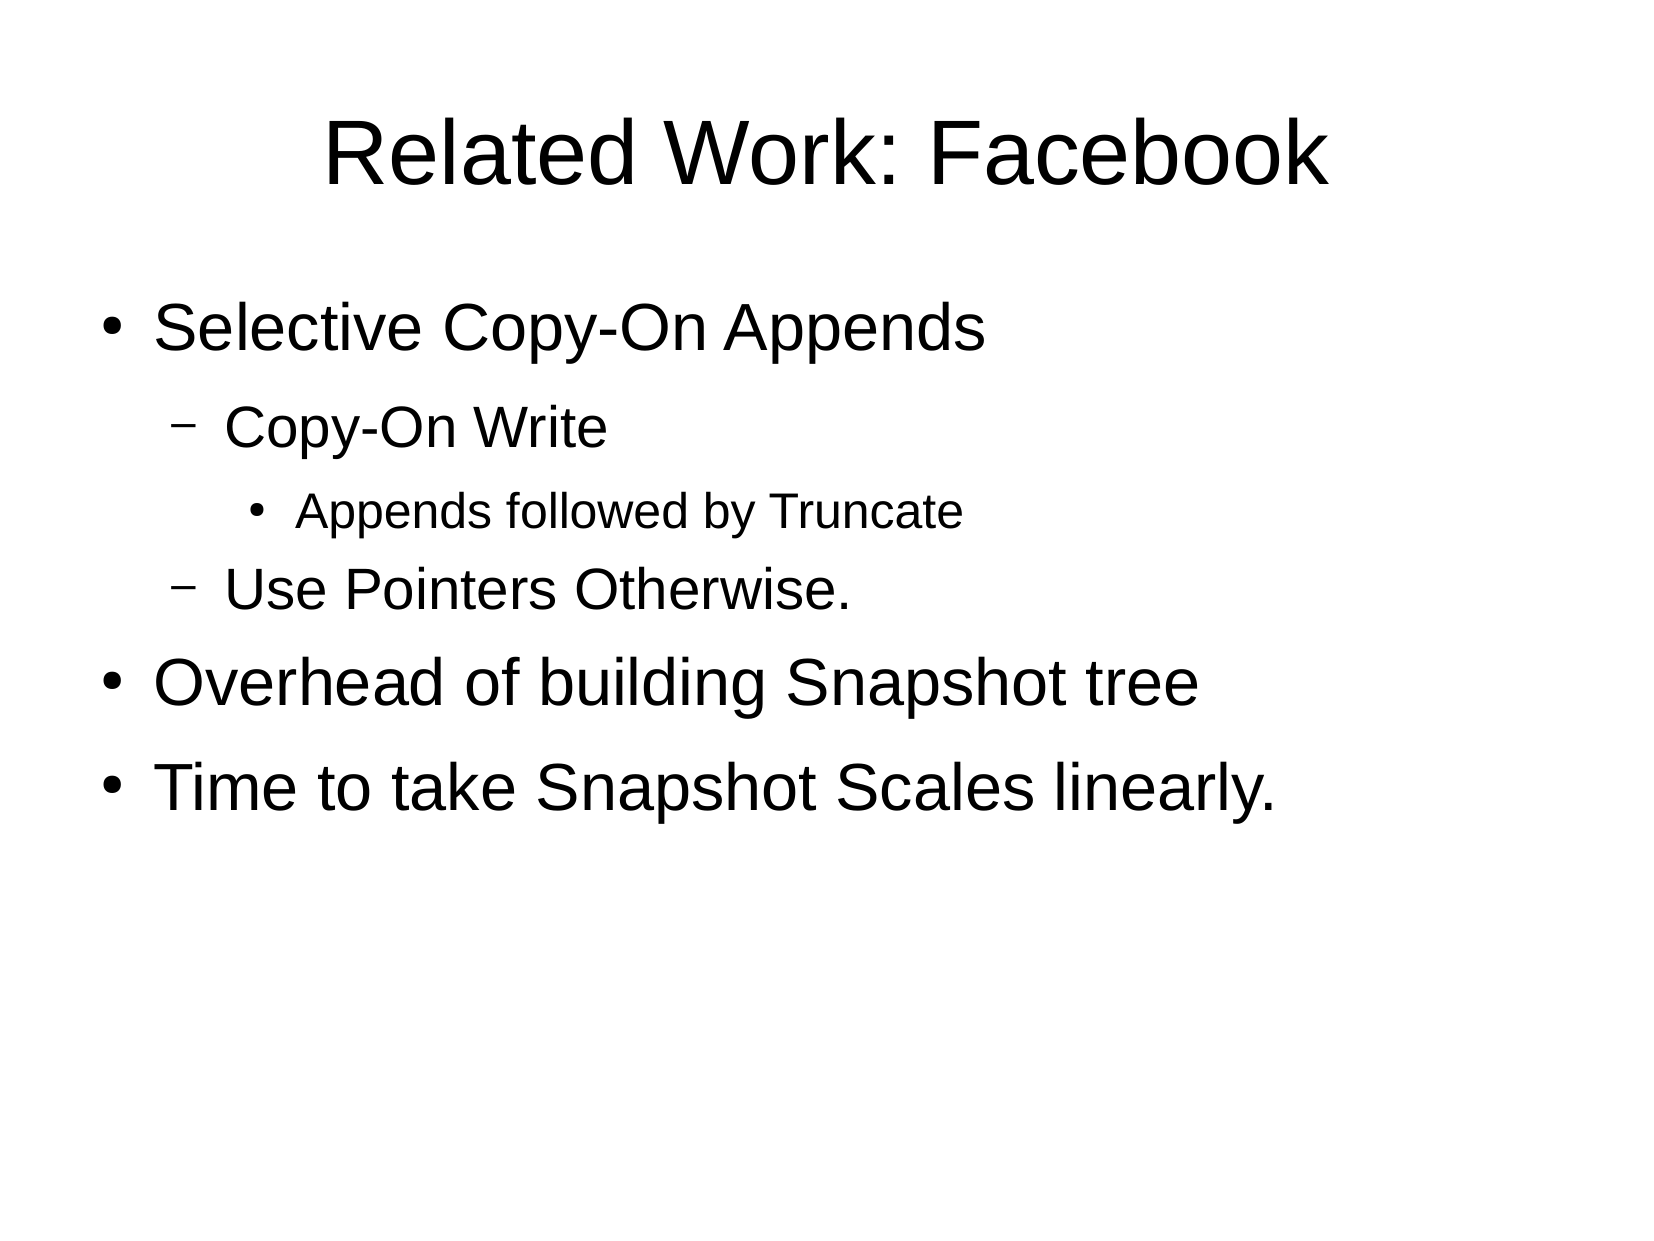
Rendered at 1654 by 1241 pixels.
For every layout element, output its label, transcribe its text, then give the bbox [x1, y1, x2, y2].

title Related Work: Facebook [82, 68, 1571, 237]
list Selective Copy-On Appends Copy-On Write Appends followed by Truncate Use Pointers Otherwise. Overhead of building Snapshot tree Time to take Snapshot Scales linearly. [82, 290, 1538, 1010]
